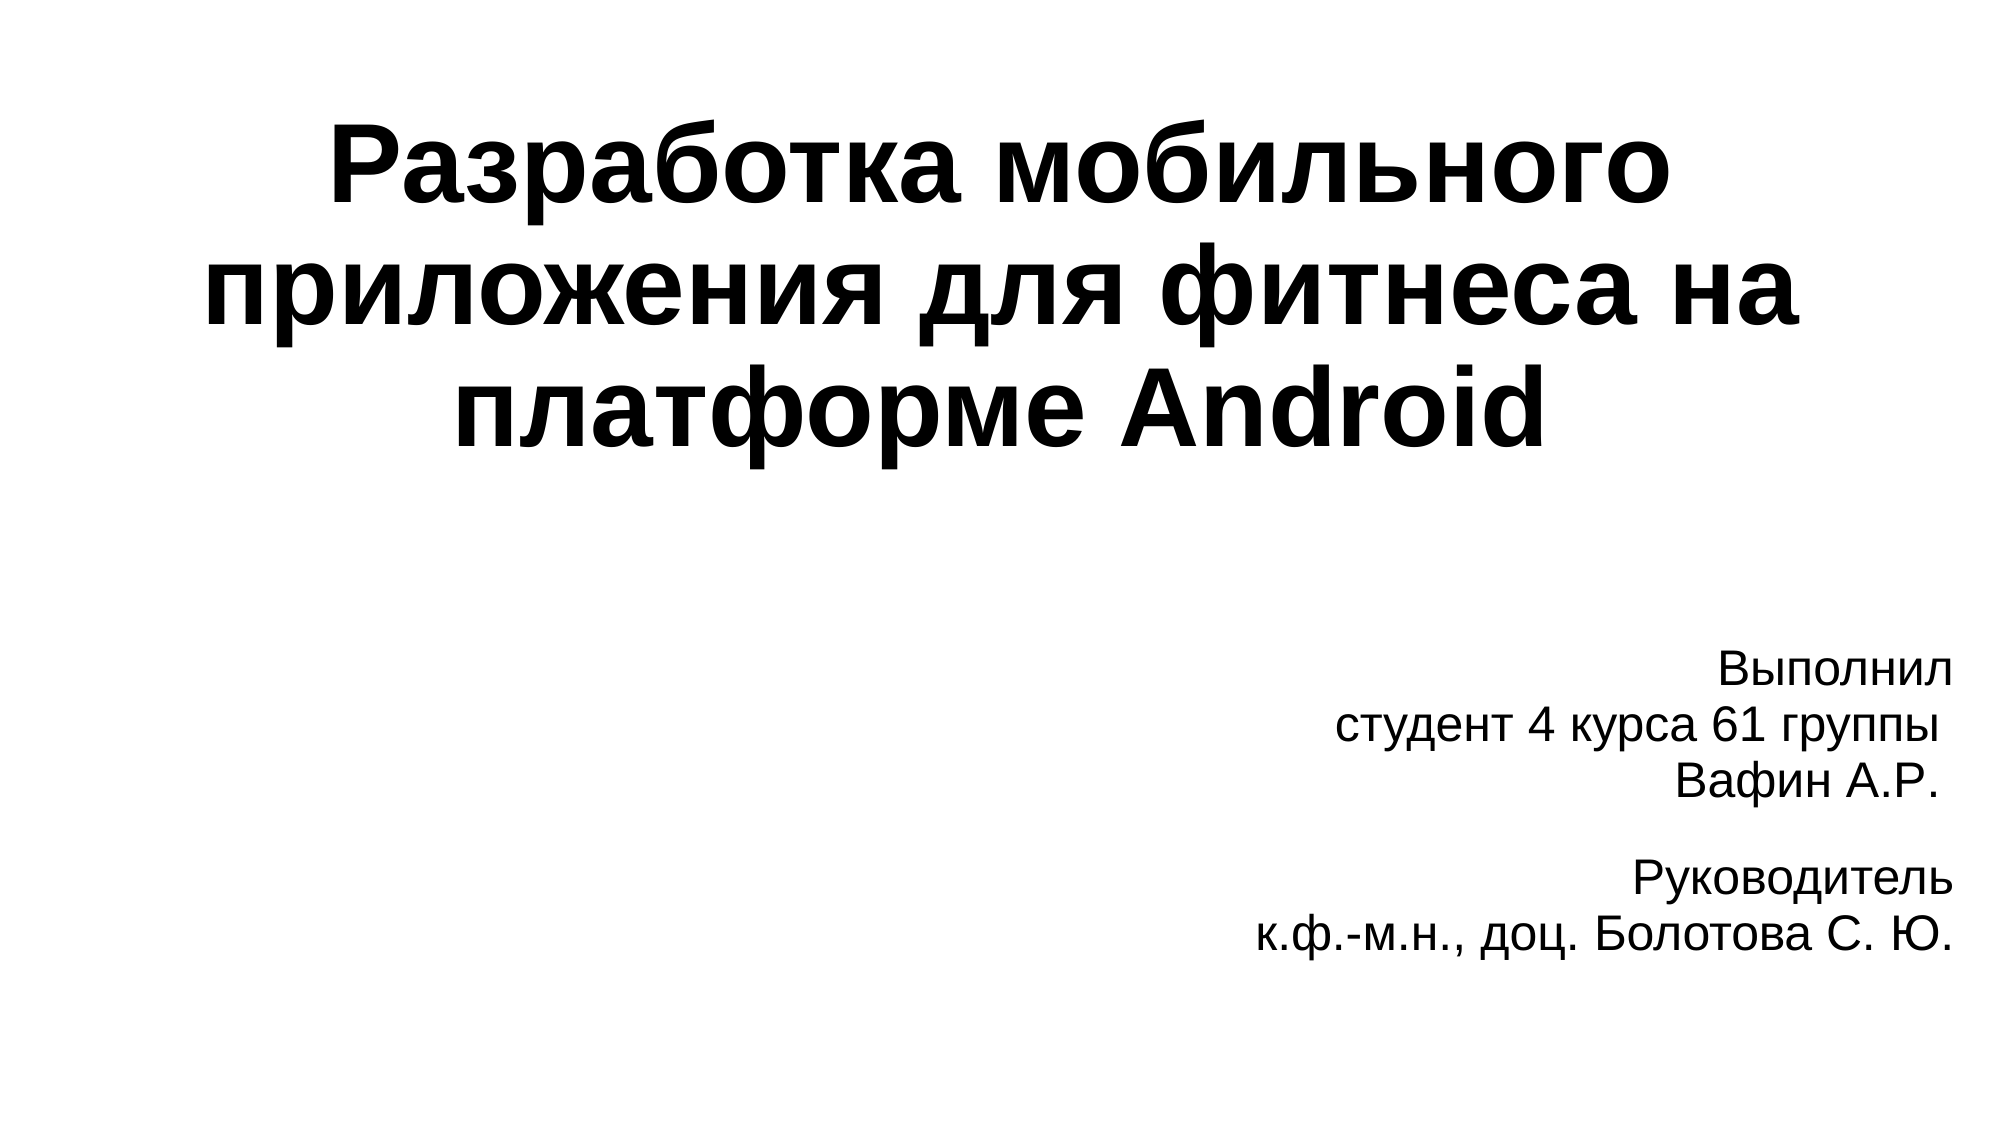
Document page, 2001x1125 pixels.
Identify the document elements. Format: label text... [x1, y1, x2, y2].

text_box Выполнил студент 4 курса 61 группы Вафин А.Р. Руководитель к.ф.-м.н., доц. Болотова С. Ю. [512, 596, 1956, 1019]
list Разработка мобильного приложения для фитнеса на платформе Android [6, 87, 1994, 743]
